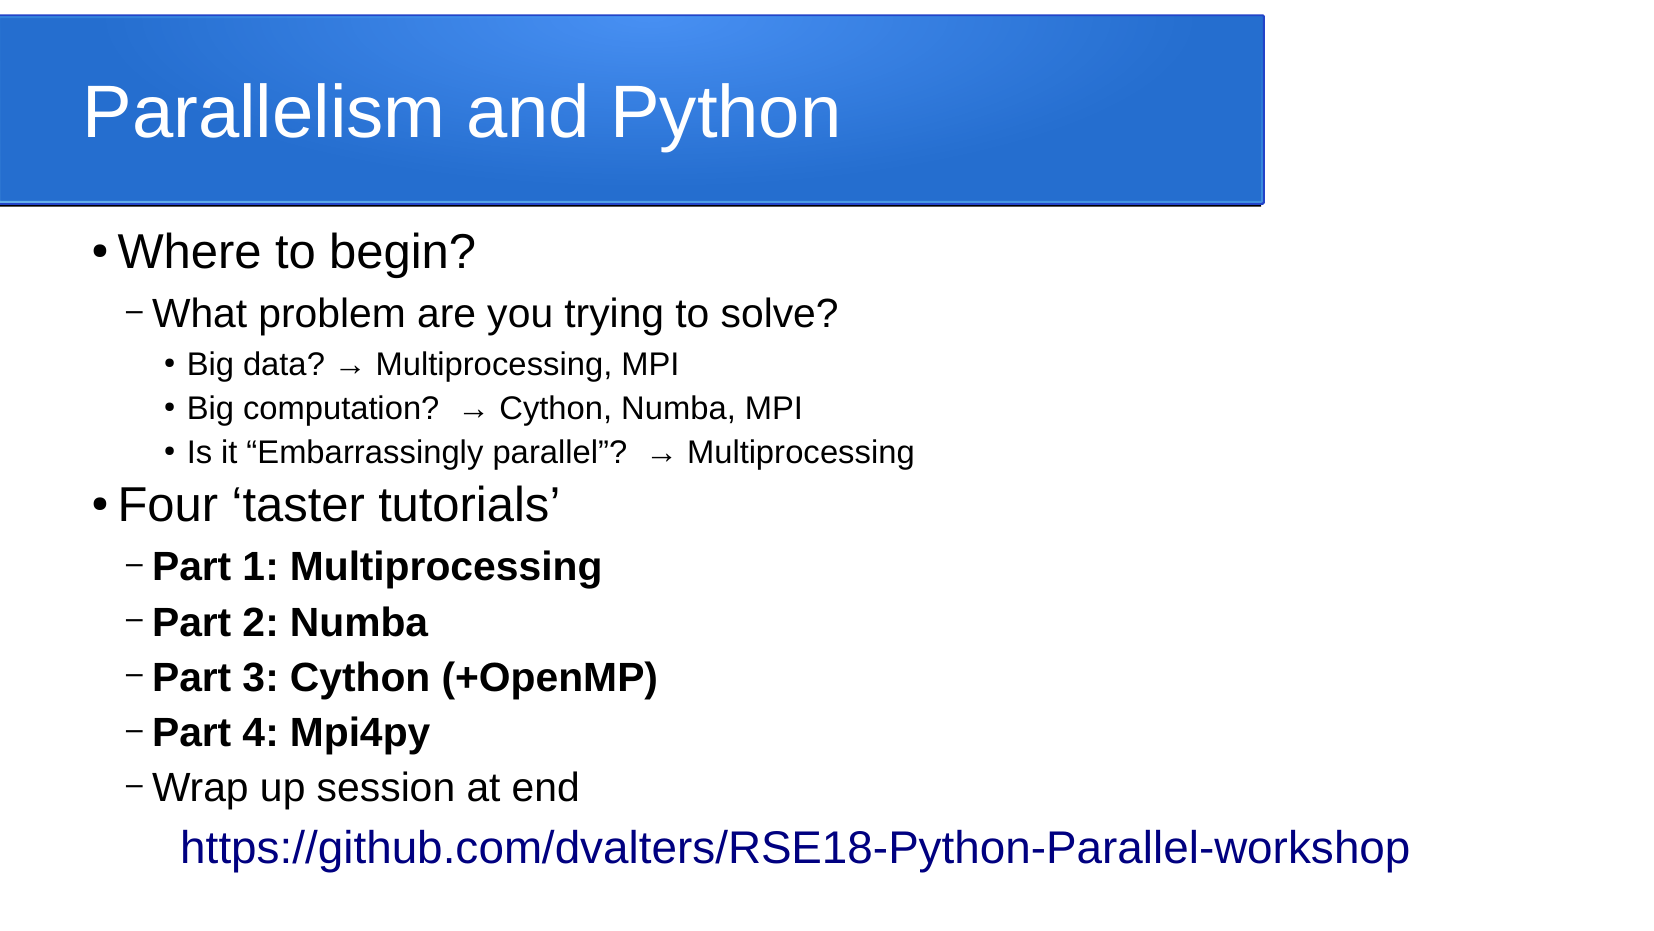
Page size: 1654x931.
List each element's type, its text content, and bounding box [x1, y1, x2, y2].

list Where to begin? What problem are you trying to solve? Big data? → Multiprocessing, MPI Big computation? → Cython, Numba, MPI Is it “Embarrassingly parallel”? → Multiprocessing Four ‘taster tutorials’ Part 1: Multiprocessing Part 2: Numba Part 3: Cython (+OpenMP) Part 4: Mpi4py Wrap up session at end [82, 224, 1571, 815]
title Parallelism and Python [82, 35, 1235, 189]
text_box https://github.com/dvalters/RSE18-Python-Parallel-workshop [165, 814, 1571, 898]
